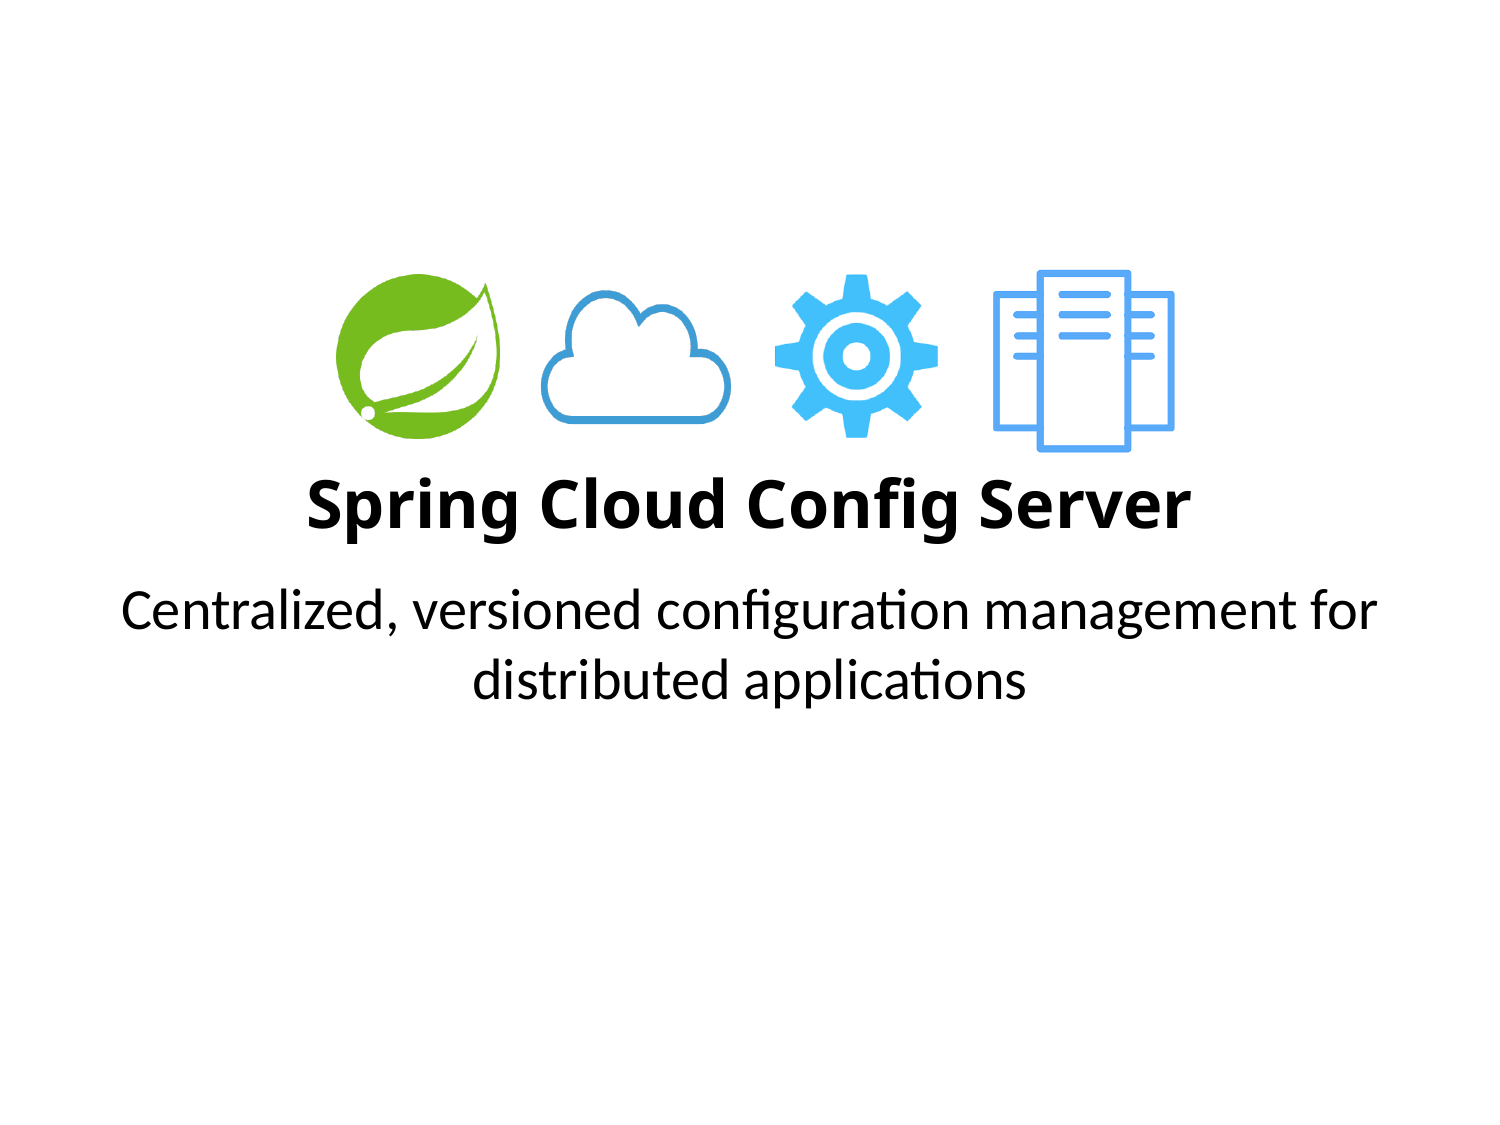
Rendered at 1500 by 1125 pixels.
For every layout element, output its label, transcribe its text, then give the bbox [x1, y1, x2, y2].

list Spring Cloud Config Server Centralized, versioned configuration management for distributed applications [75, 454, 1425, 1005]
picture [534, 274, 738, 440]
picture [336, 274, 500, 439]
picture [774, 274, 938, 438]
picture [987, 262, 1180, 455]
